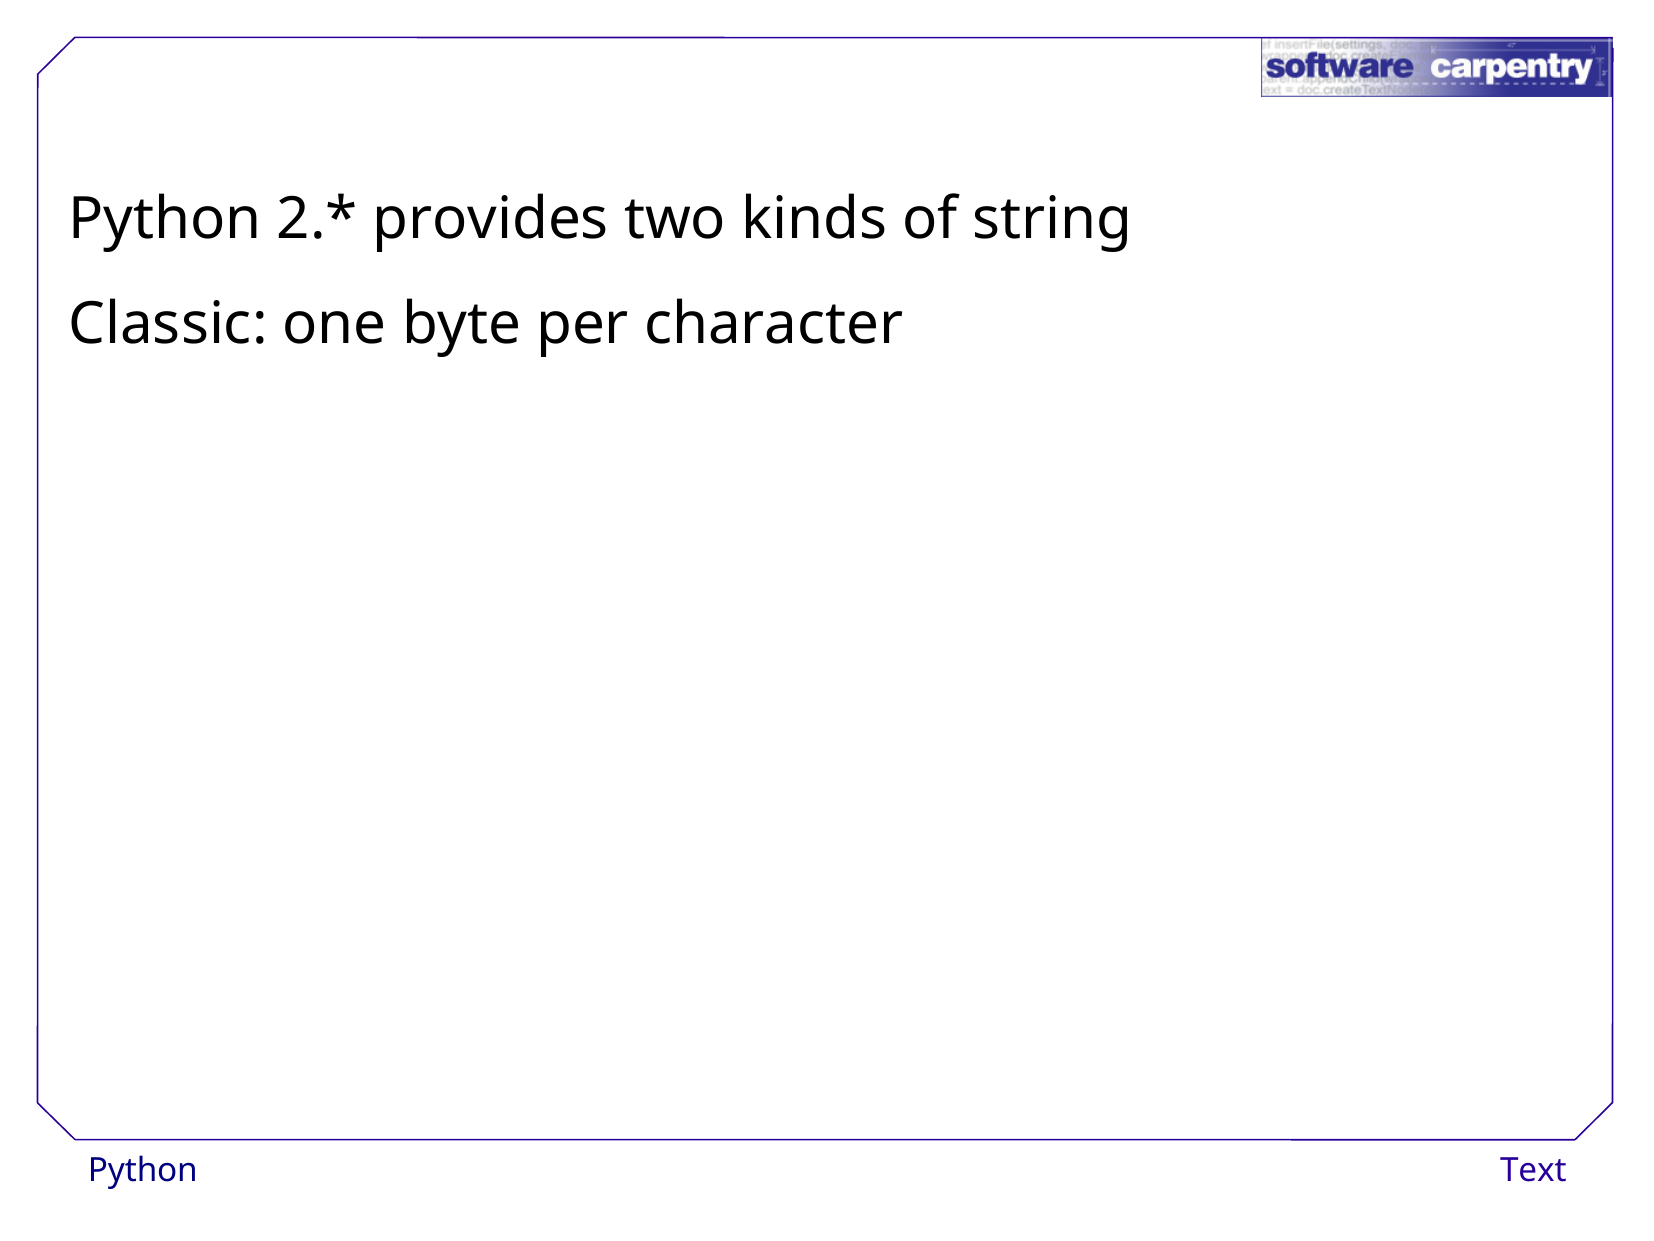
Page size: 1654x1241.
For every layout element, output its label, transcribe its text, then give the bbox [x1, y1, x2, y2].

text_box Python 2.* provides two kinds of string Classic: one byte per character [53, 137, 1298, 364]
picture [1261, 39, 1613, 97]
